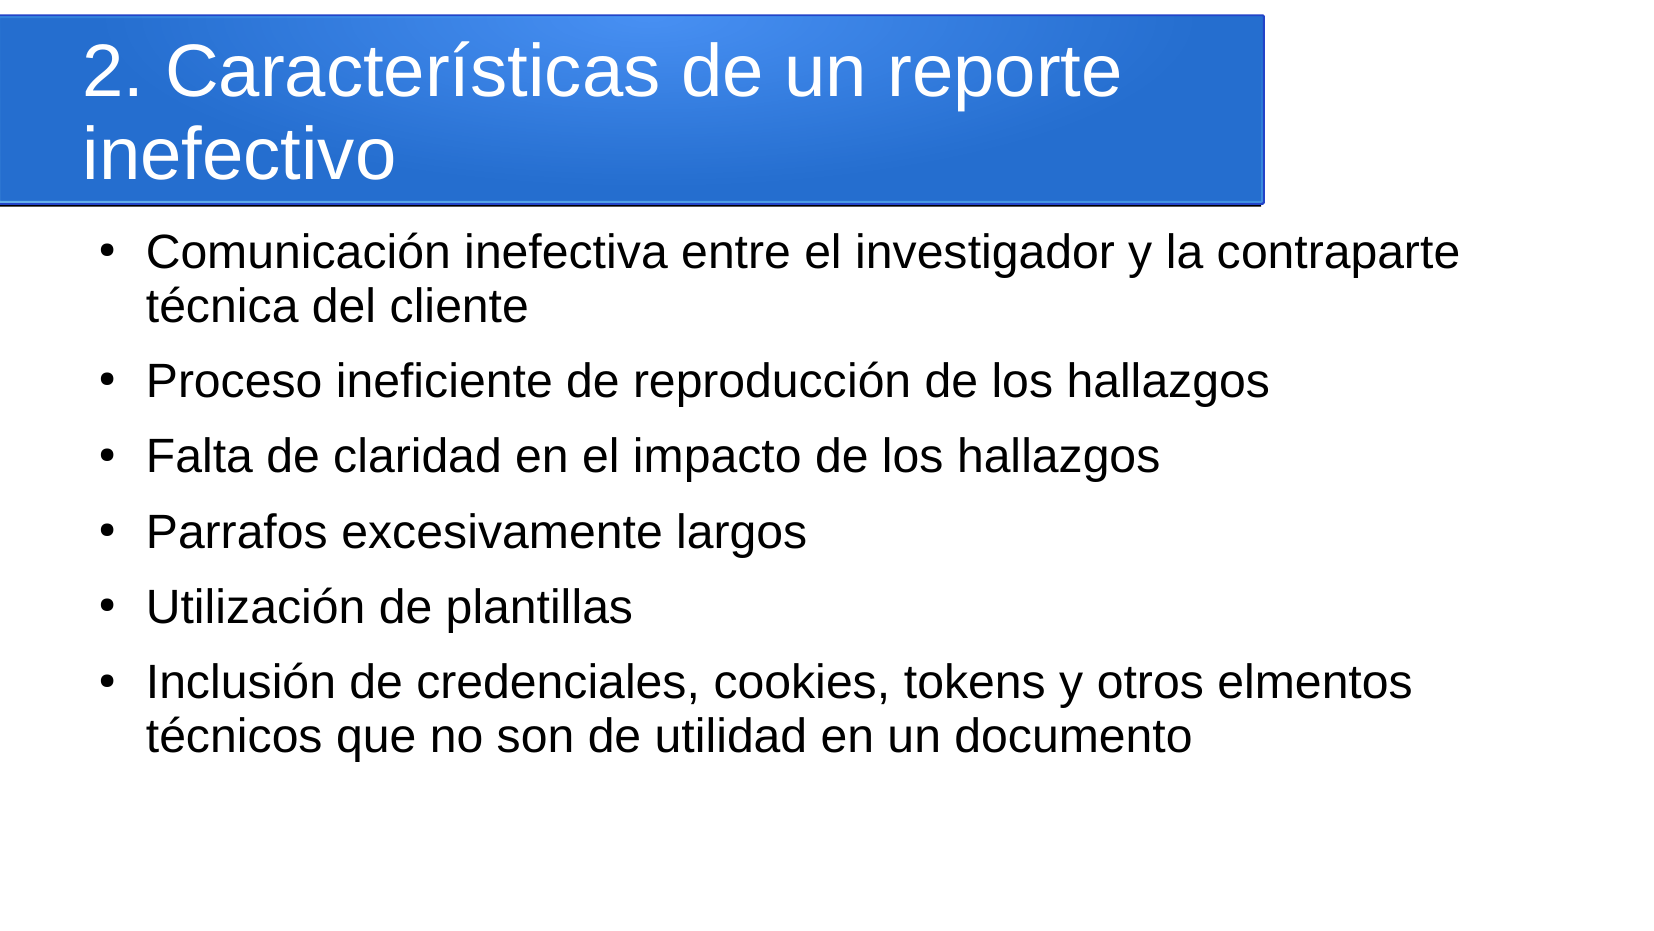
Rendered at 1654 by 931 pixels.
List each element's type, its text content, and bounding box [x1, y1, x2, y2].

list Comunicación inefectiva entre el investigador y la contraparte técnica del cliente Proceso ineficiente de reproducción de los hallazgos Falta de claridad en el impacto de los hallazgos Parrafos excesivamente largos Utilización de plantillas Inclusión de credenciales, cookies, tokens y otros elmentos técnicos que no son de utilidad en un documento [82, 224, 1571, 764]
title 2. Características de un reporte inefectivo [82, 29, 1235, 196]
